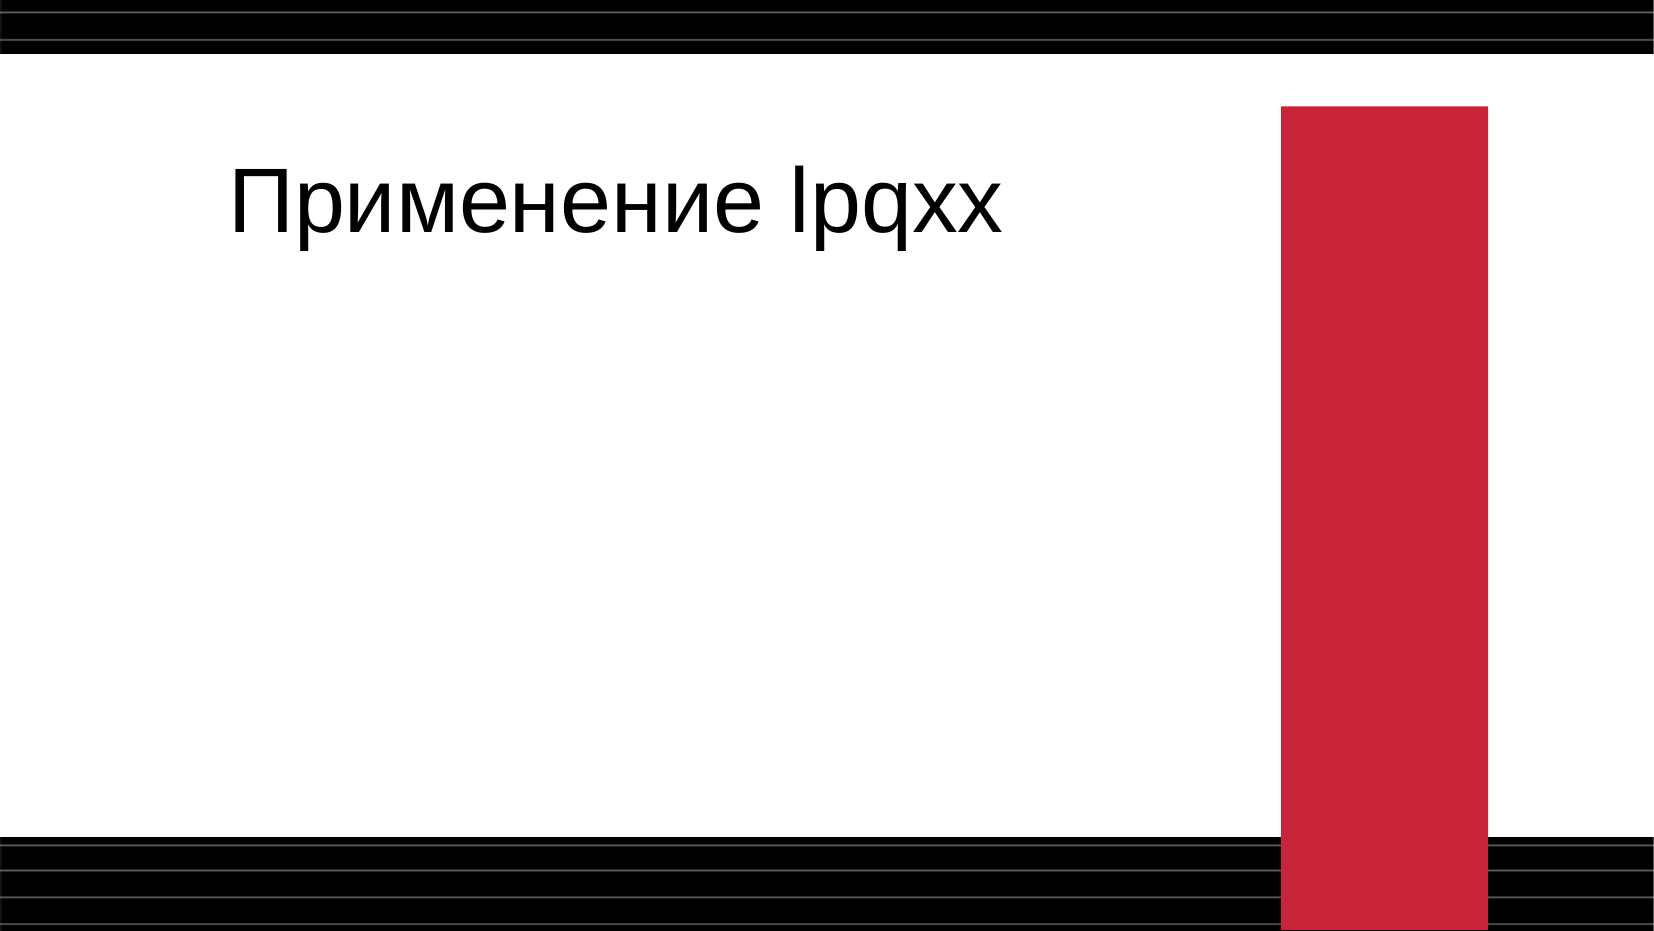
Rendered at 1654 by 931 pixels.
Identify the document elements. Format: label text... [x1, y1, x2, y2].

picture [0, 837, 1281, 931]
picture [1489, 837, 1654, 931]
text_box Применение lpqxx [142, 150, 1006, 363]
title [1281, 106, 1489, 931]
picture [0, 0, 1654, 54]
